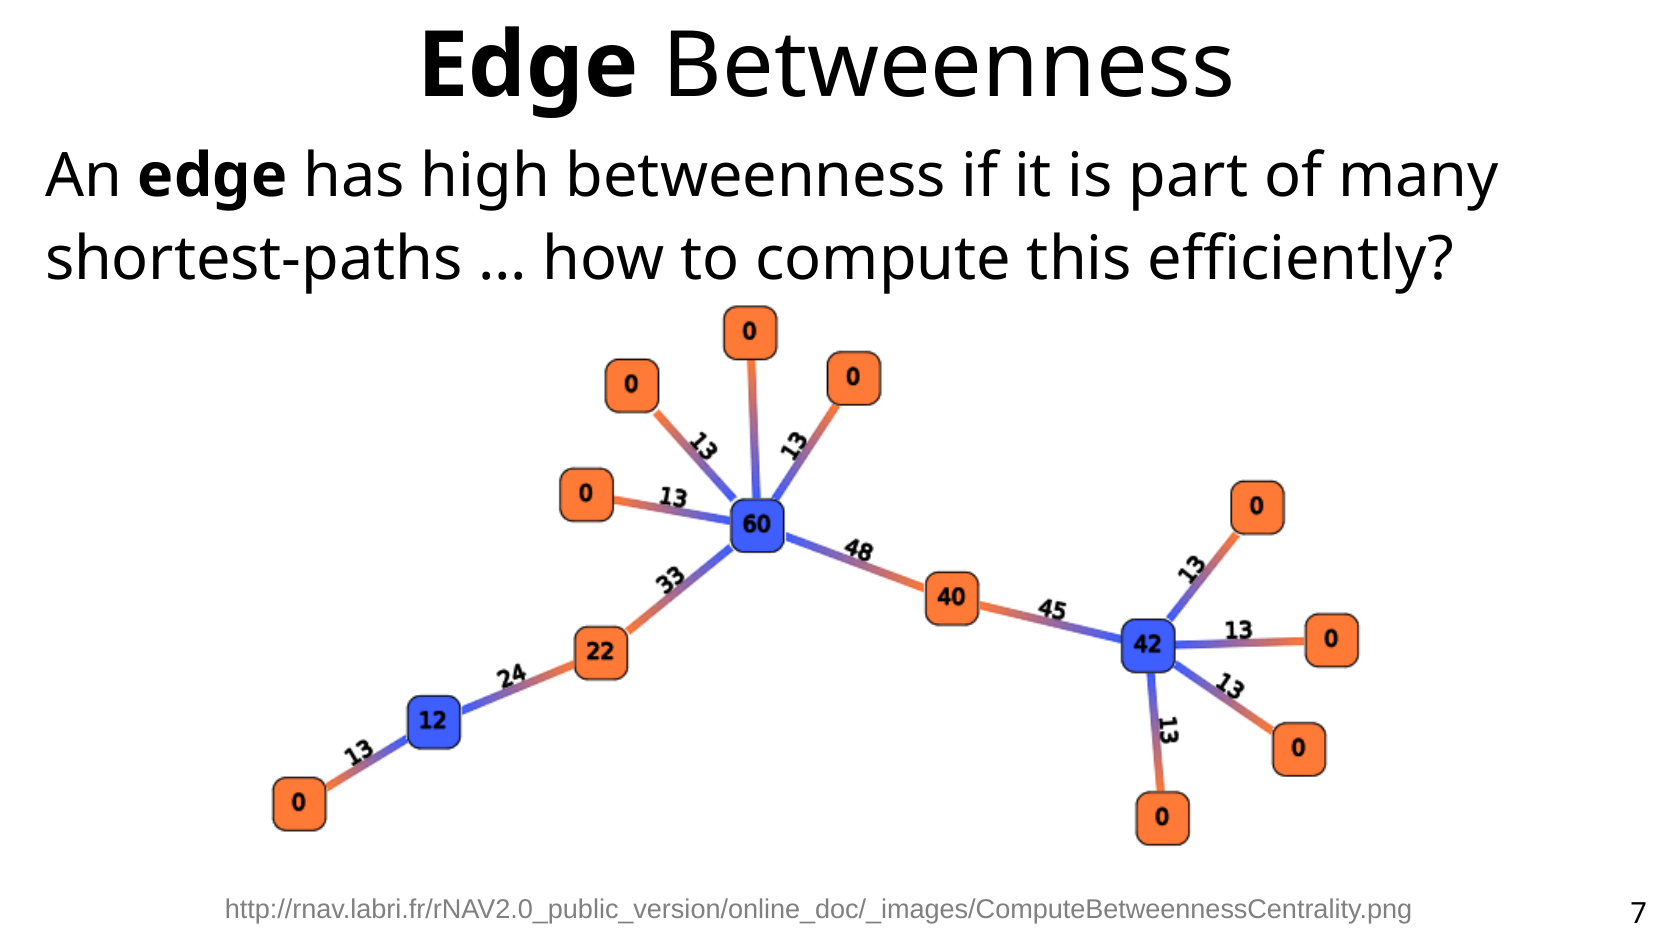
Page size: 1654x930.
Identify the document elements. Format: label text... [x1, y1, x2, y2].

list An edge has high betweenness if it is part of many shortest-paths … how to compute this efficiently? [45, 130, 1621, 301]
title Edge Betweenness [82, 2, 1571, 120]
text_box http://rnav.labri.fr/rNAV2.0_public_version/online_doc/_images/ComputeBetweennessCentrality.png [210, 887, 1432, 930]
picture [234, 295, 1456, 866]
